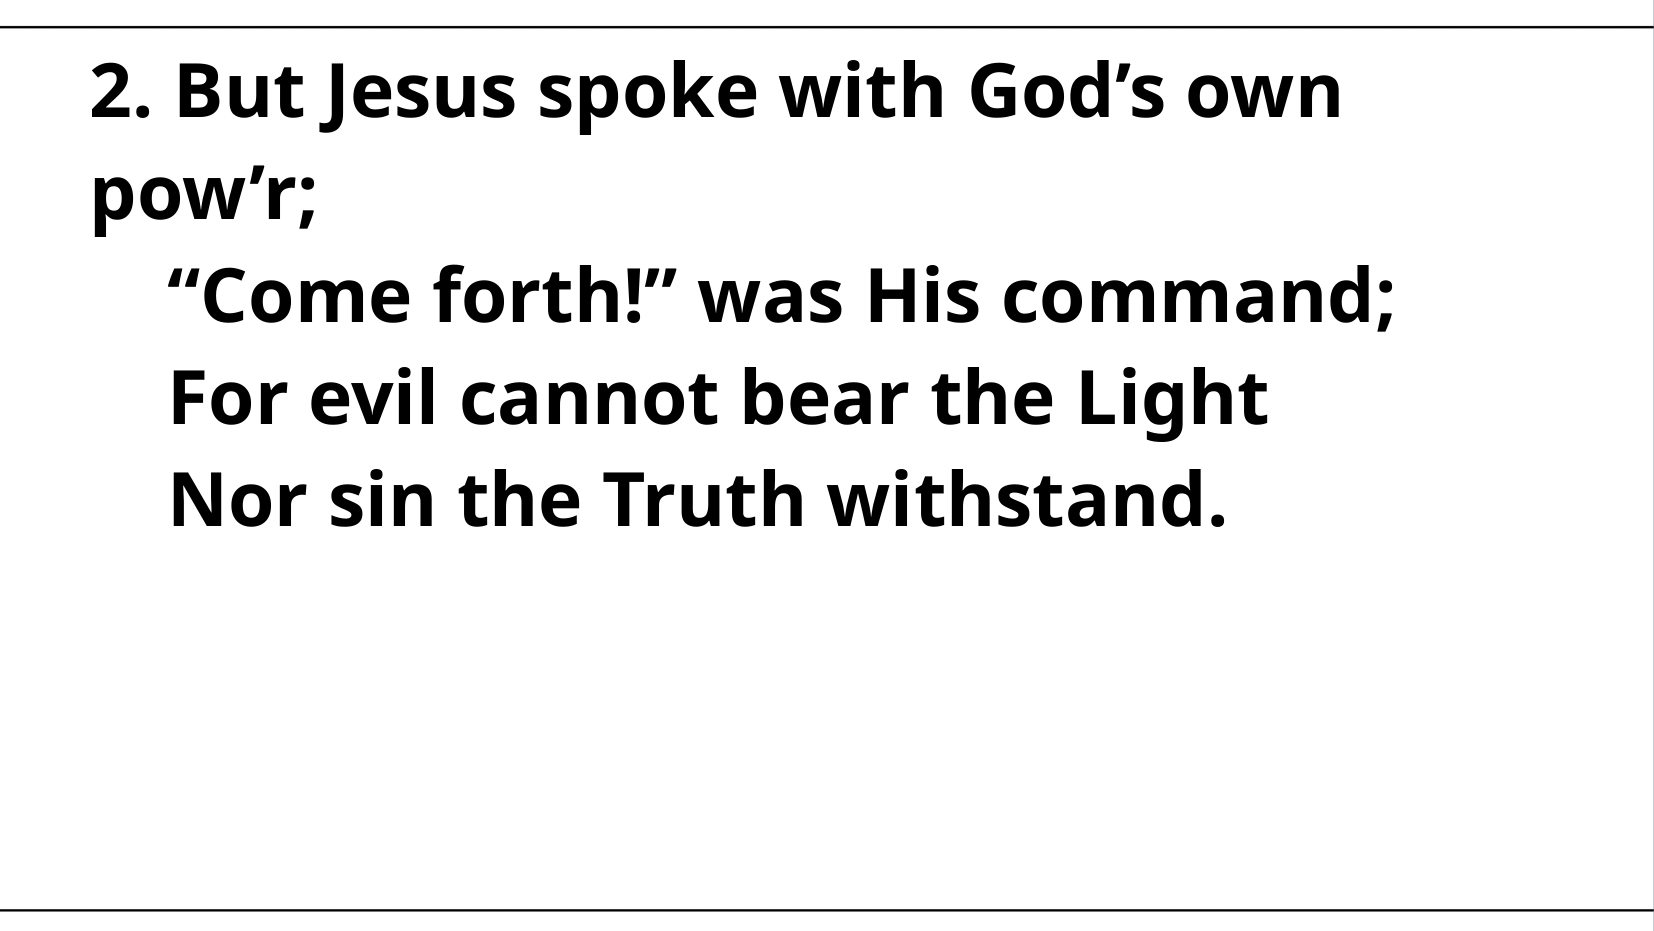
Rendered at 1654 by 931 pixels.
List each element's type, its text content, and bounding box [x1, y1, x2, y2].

text_box 2. But Jesus spoke with God’s own pow’r; “Come forth!” was His command; For evil cannot bear the Light Nor sin the Truth withstand. [75, 30, 1606, 445]
picture [0, 0, 1654, 931]
